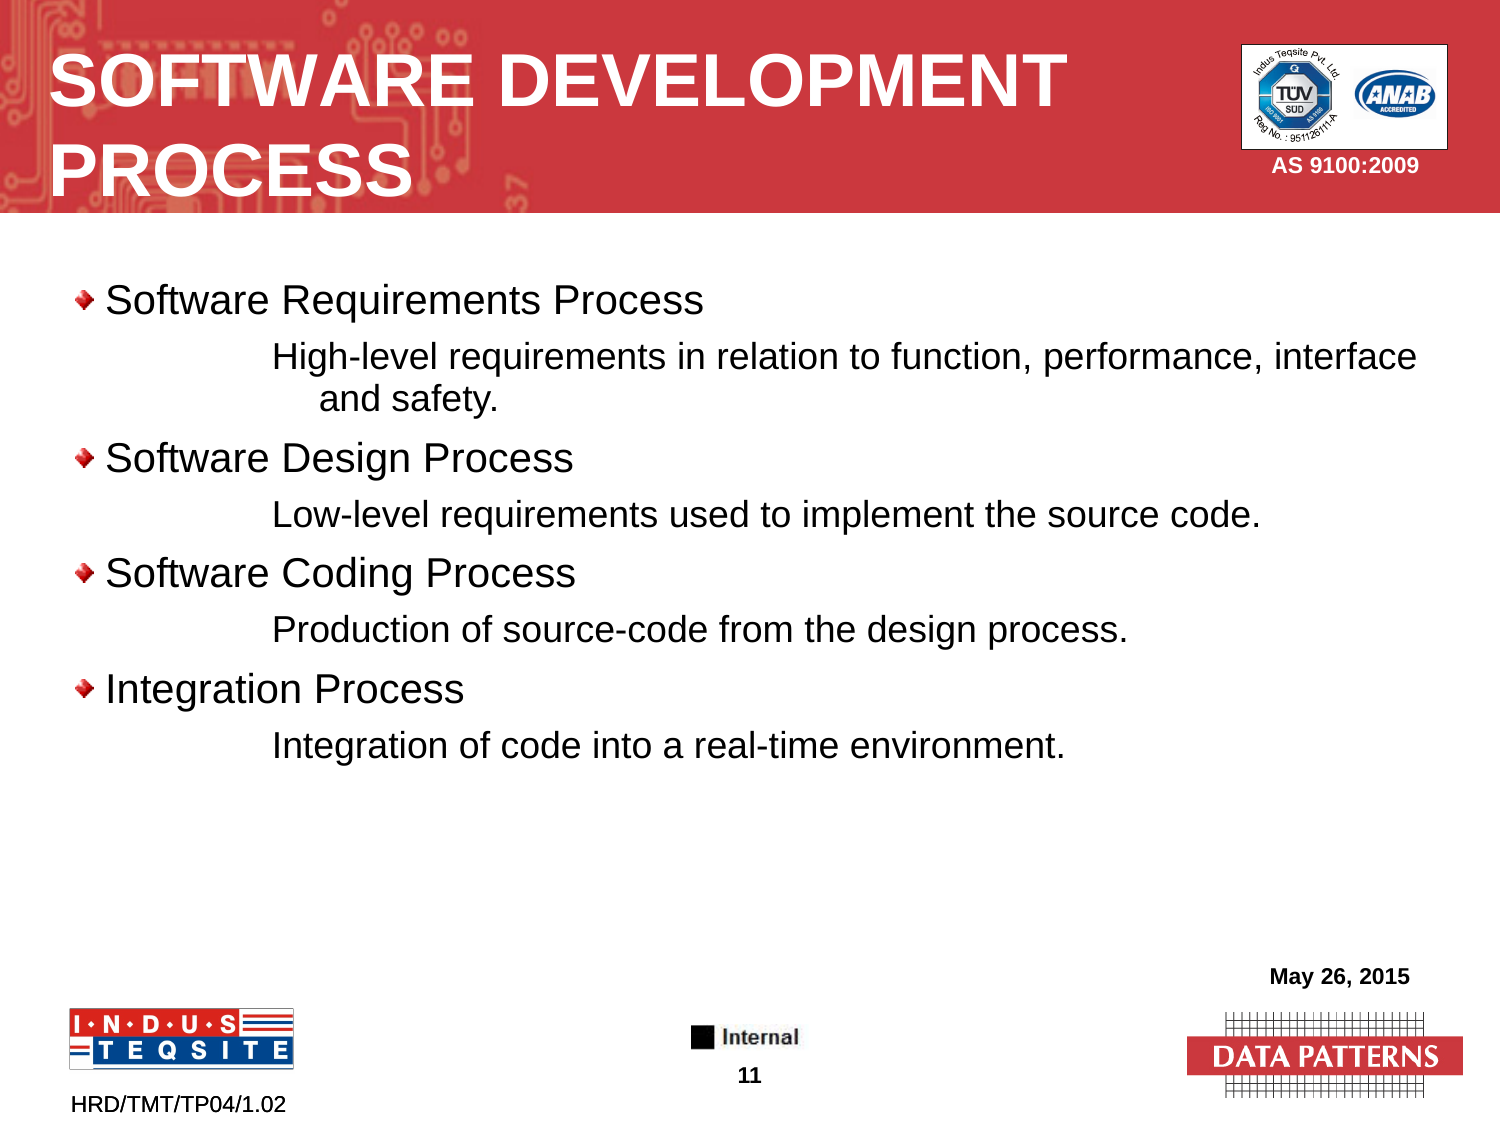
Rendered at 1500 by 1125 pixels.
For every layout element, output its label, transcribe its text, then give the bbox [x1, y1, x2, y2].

list Software Requirements Process High-level requirements in relation to function, performance, interface and safety. Software Design Process Low-level requirements used to implement the source code. Software Coding Process Production of source-code from the design process. Integration Process Integration of code into a real-time environment. [75, 216, 1420, 905]
picture [0, 0, 1500, 213]
text_box SOFTWARE DEVELOPMENT PROCESS [33, 23, 1224, 219]
picture [69, 1008, 295, 1074]
picture [691, 1024, 809, 1051]
picture [1187, 1012, 1463, 1098]
